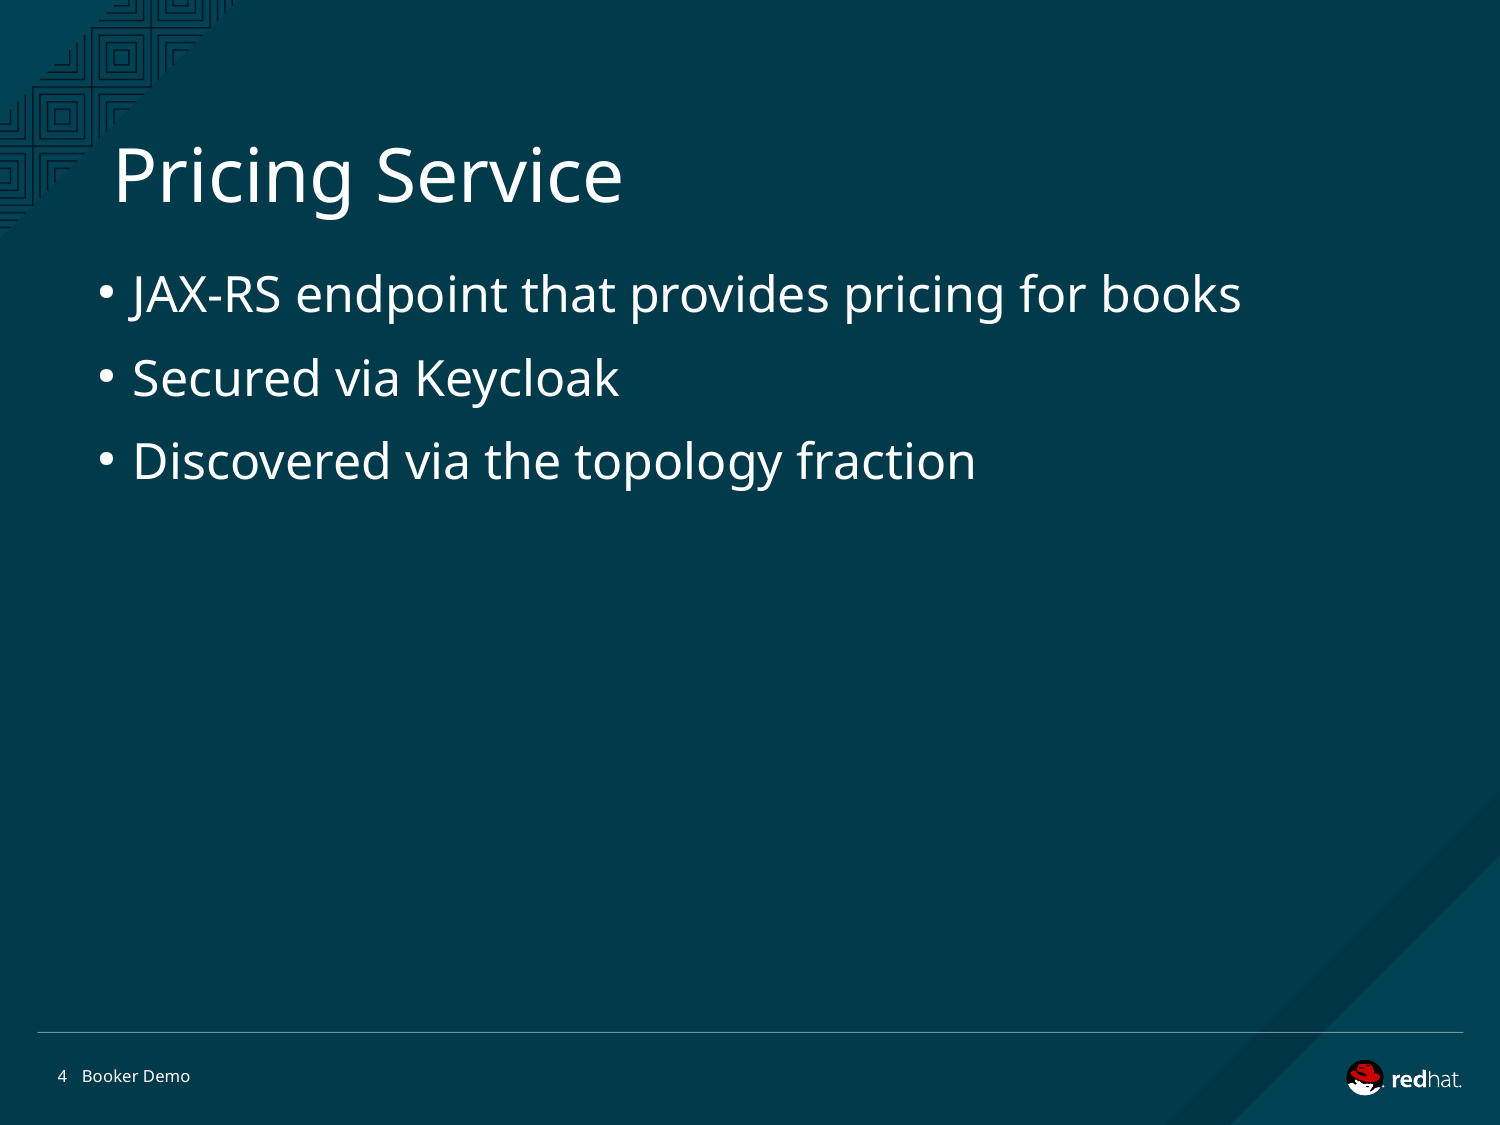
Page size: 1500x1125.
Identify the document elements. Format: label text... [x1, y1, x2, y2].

title Pricing Service [112, 0, 1388, 225]
text_box JAX-RS endpoint that provides pricing for books Secured via Keycloak Discovered via the topology fraction [97, 259, 1441, 961]
